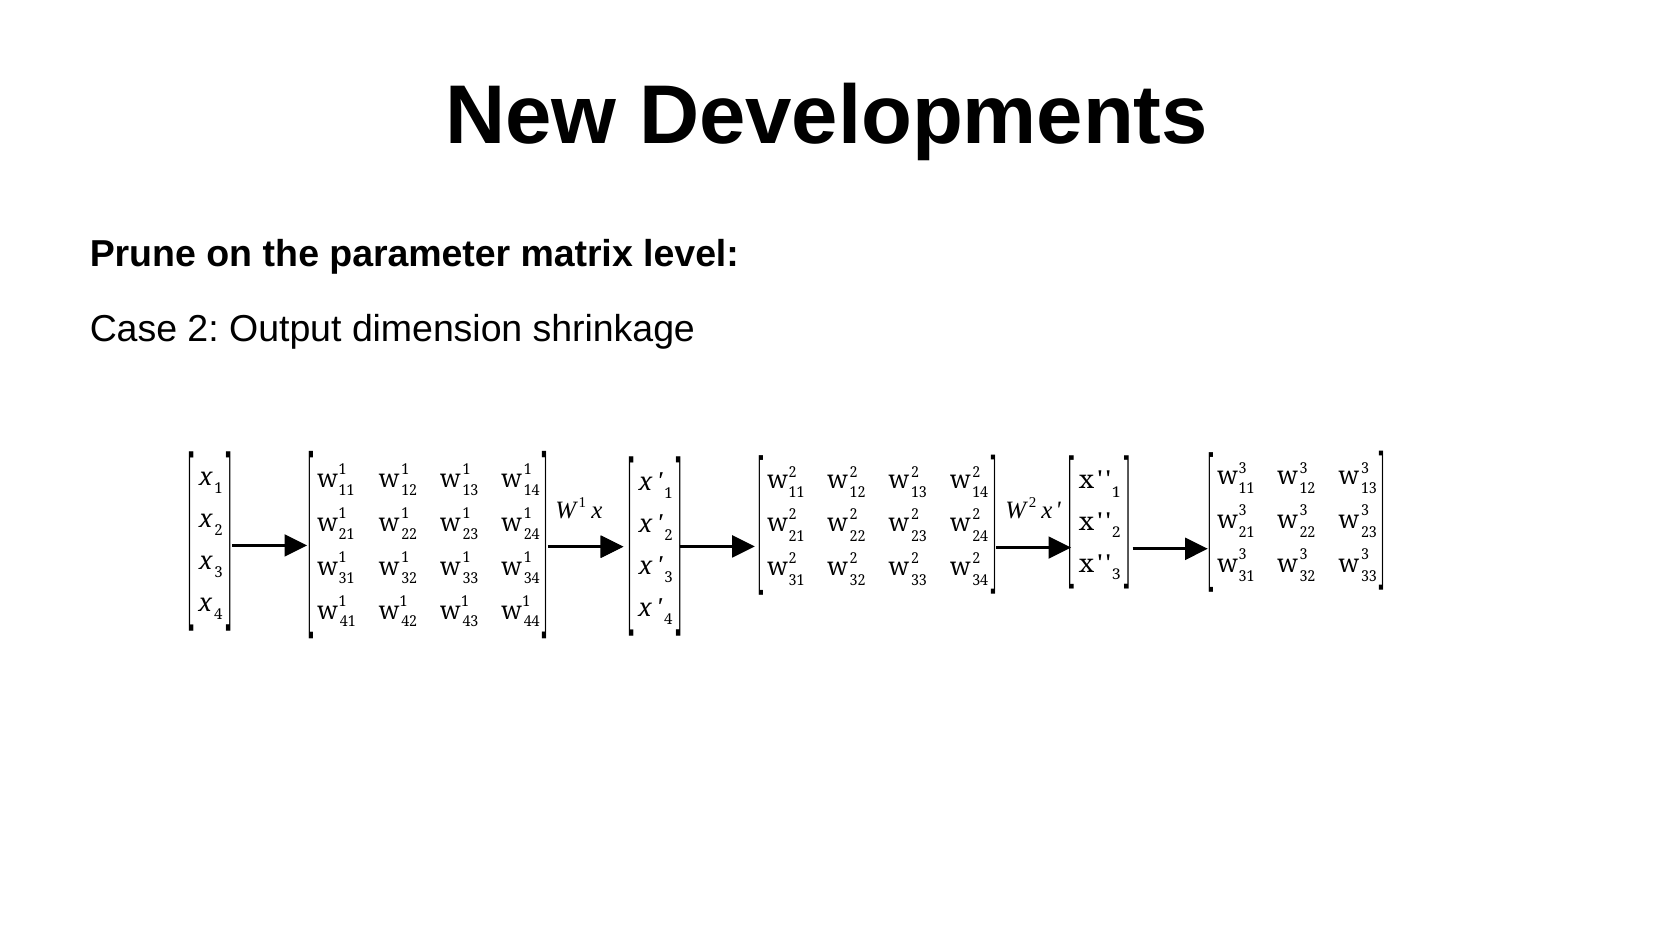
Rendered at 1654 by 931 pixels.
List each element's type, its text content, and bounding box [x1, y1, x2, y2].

title New Developments [82, 37, 1571, 193]
chart [1207, 450, 1386, 593]
chart [757, 453, 998, 596]
chart [307, 450, 609, 640]
text_box Case 2: Output dimension shrinkage [75, 300, 950, 390]
chart [999, 455, 1131, 591]
chart [627, 455, 683, 638]
text_box Prune on the parameter matrix level: [75, 225, 950, 300]
chart [187, 450, 233, 633]
